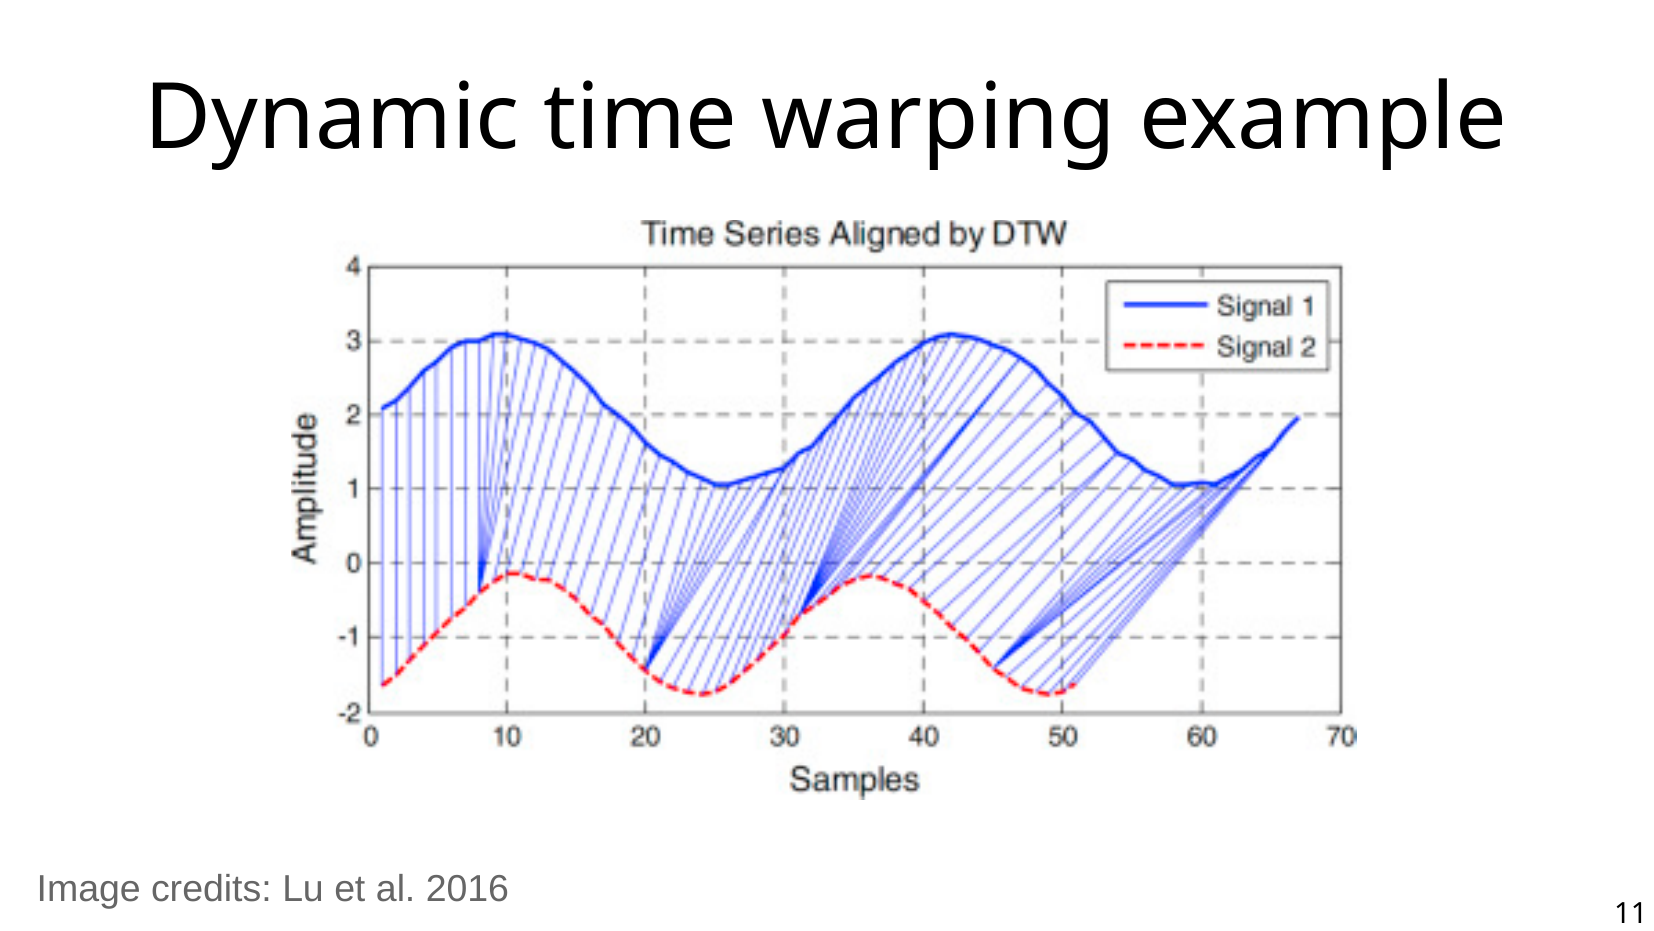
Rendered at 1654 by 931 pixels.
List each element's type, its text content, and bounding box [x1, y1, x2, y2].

title Dynamic time warping example [82, 1, 1571, 226]
text_box Image credits: Lu et al. 2016 [21, 860, 834, 918]
picture [291, 220, 1357, 800]
